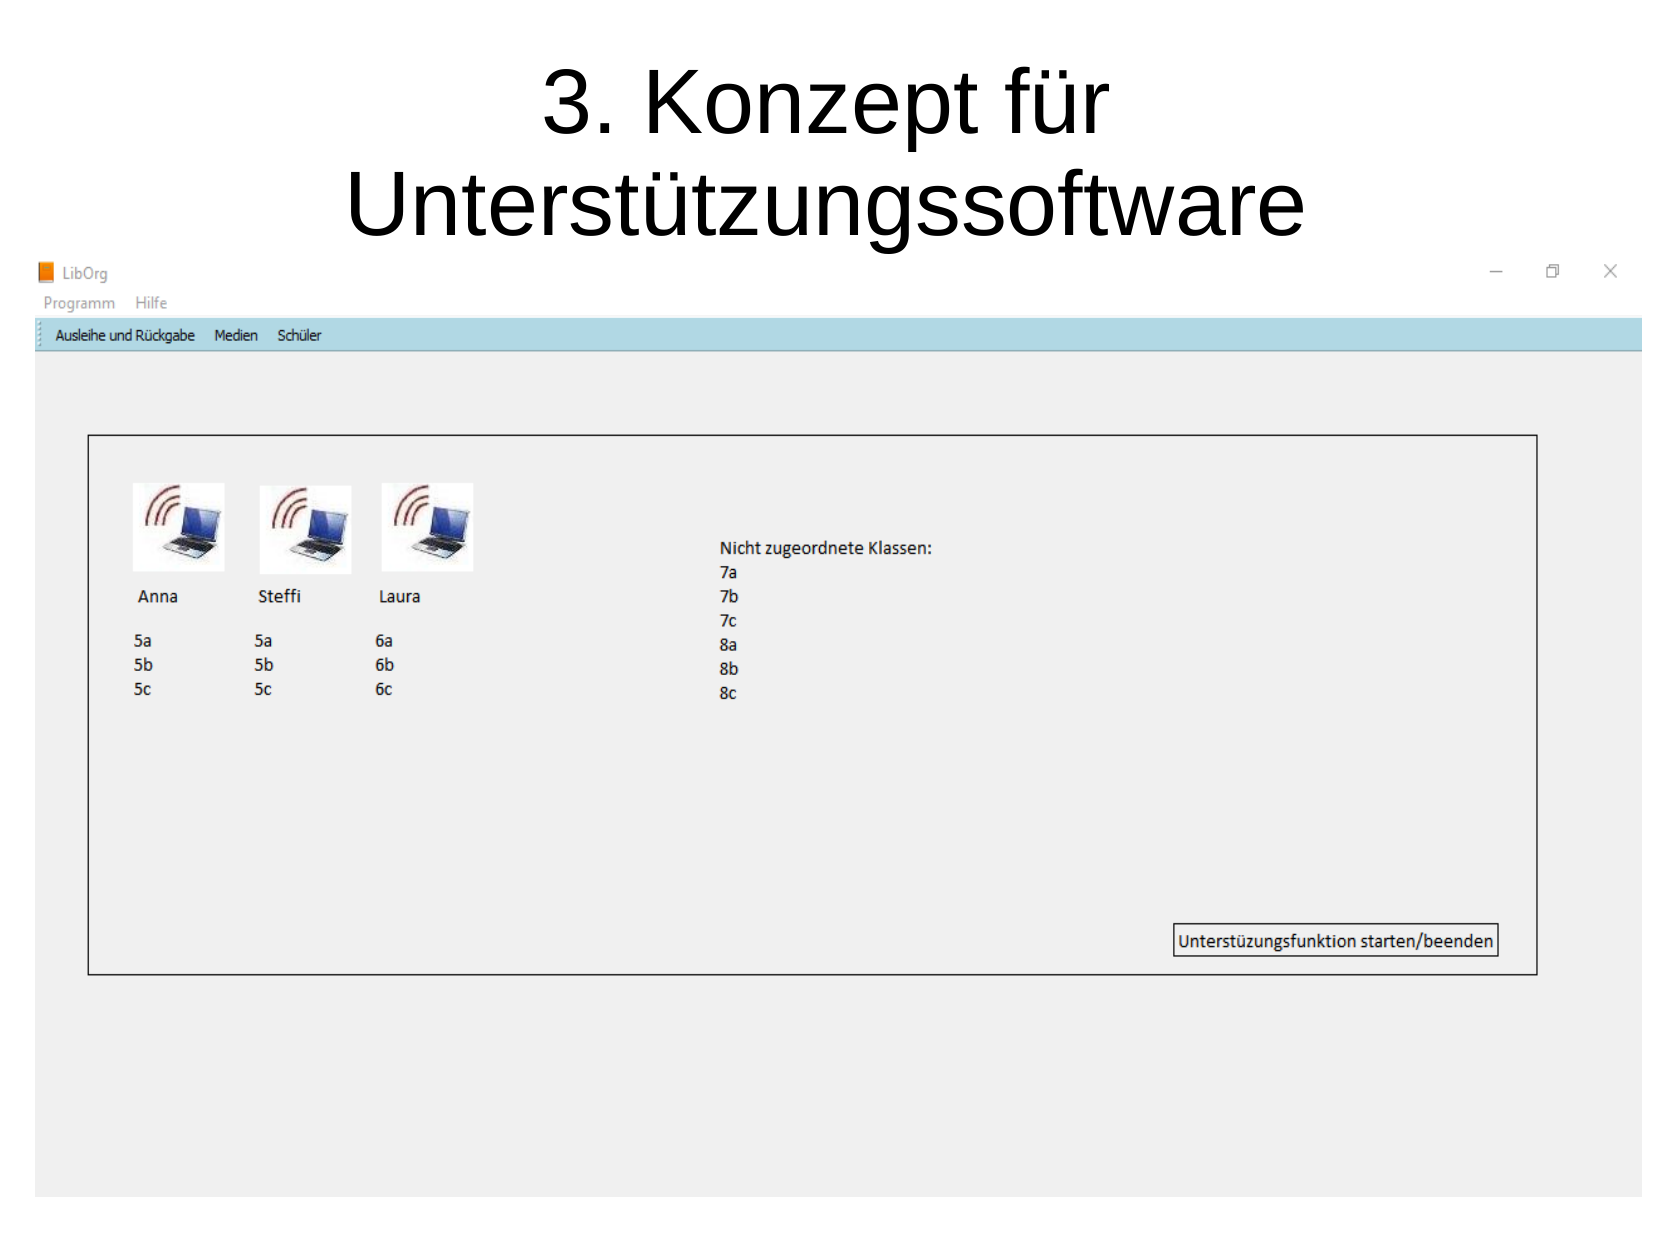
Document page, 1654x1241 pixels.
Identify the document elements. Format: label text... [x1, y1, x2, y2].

picture [35, 259, 1642, 1197]
title 3. Konzept für Unterstützungssoftware [82, 49, 1571, 257]
